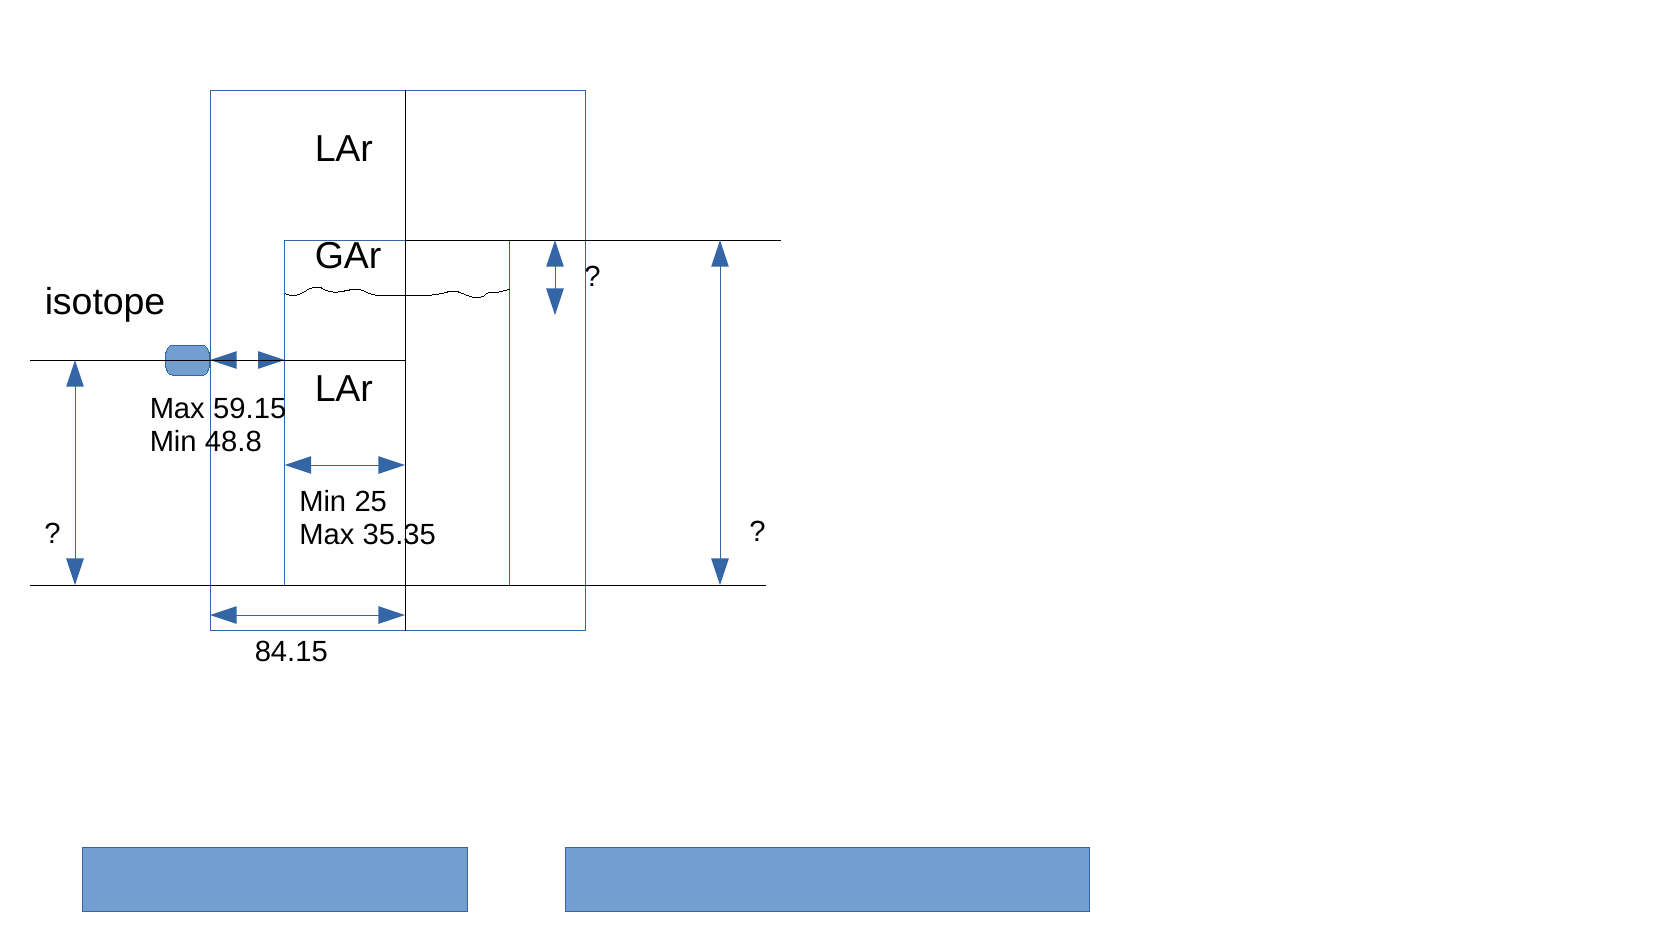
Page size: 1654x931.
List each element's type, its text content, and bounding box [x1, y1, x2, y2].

text_box ? [734, 507, 856, 556]
text_box [165, 361, 210, 376]
text_box Max 59.15 Min 48.8 [135, 384, 316, 466]
text_box GAr [300, 226, 405, 287]
text_box ? [569, 252, 691, 301]
text_box Min 25 Max 35.35 [284, 477, 541, 558]
text_box isotope [30, 273, 211, 331]
text_box [165, 345, 210, 360]
text_box ? [29, 510, 151, 558]
text_box LAr [300, 361, 405, 421]
text_box LAr [300, 120, 405, 181]
text_box 84.15 [240, 627, 361, 676]
